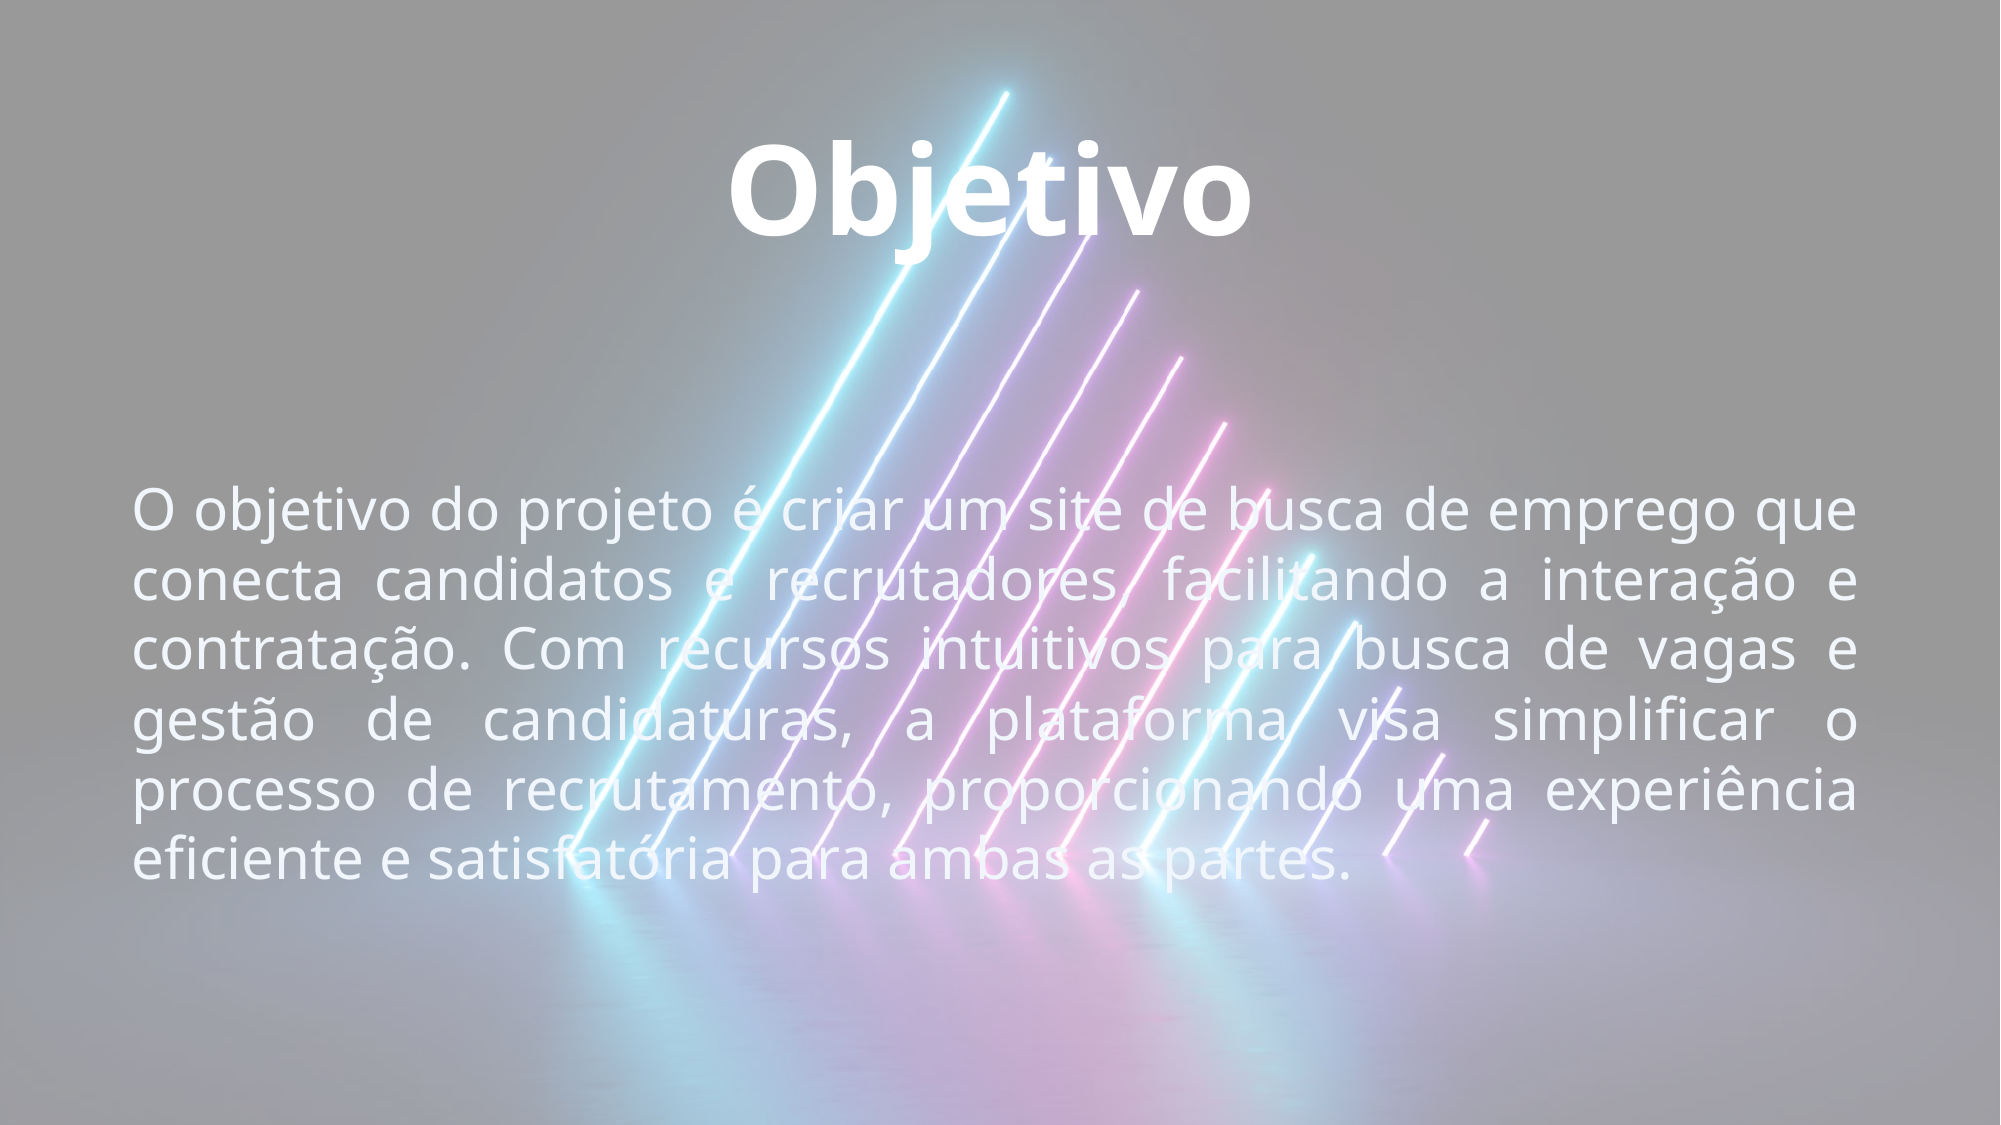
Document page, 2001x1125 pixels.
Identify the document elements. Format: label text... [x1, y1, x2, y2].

picture [0, 0, 2000, 1125]
title Objetivo [79, 120, 1903, 334]
text_box O objetivo do projeto é criar um site de busca de emprego que conecta candidatos e recrutadores, facilitando a interação e contratação. Com recursos intuitivos para busca de vagas e gestão de candidaturas, a plataforma visa simplificar o processo de recrutamento, proporcionando uma experiência eficiente e satisfatória para ambas as partes. [116, 464, 1901, 904]
